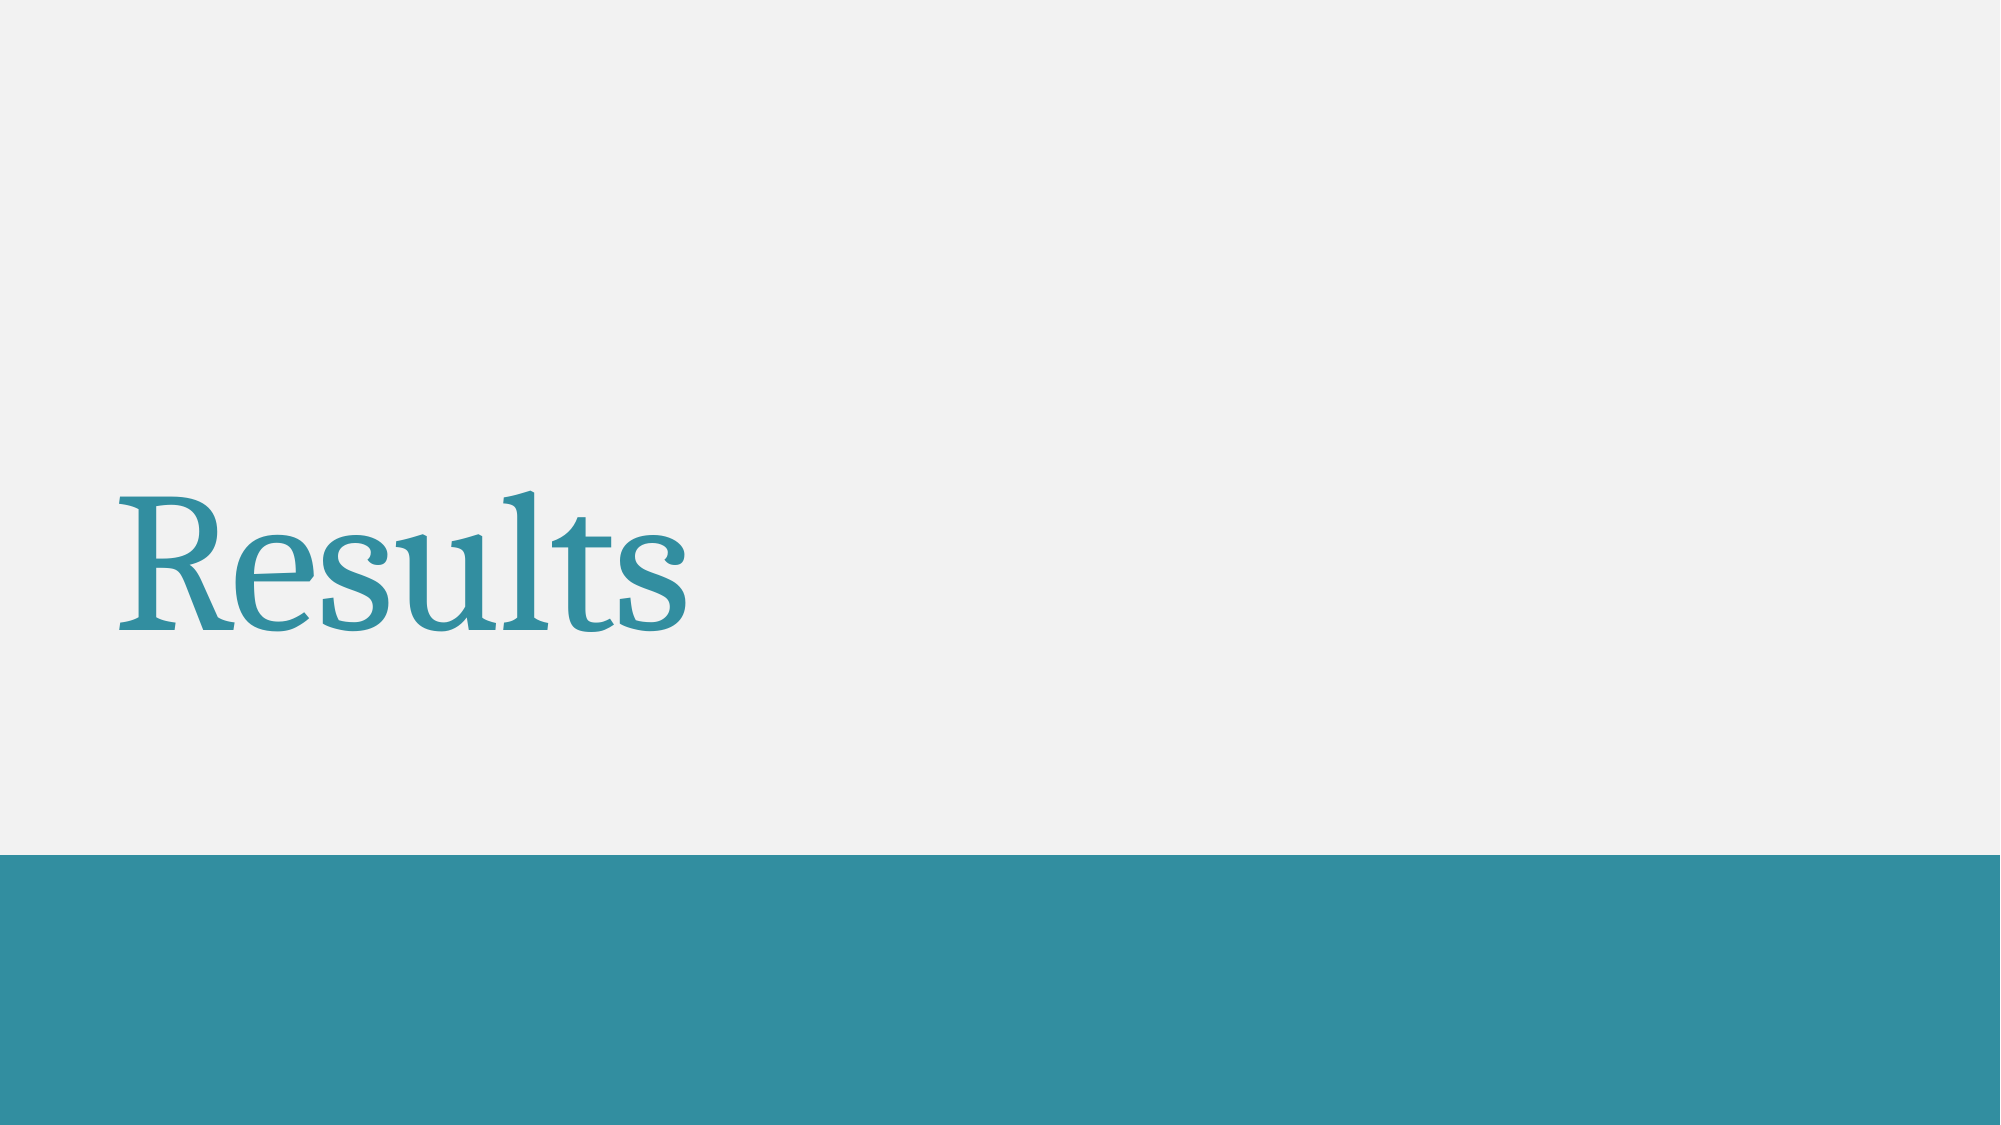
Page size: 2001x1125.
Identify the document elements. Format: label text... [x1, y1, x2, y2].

title Results [98, 126, 1624, 803]
text_box [0, 0, 2000, 1125]
